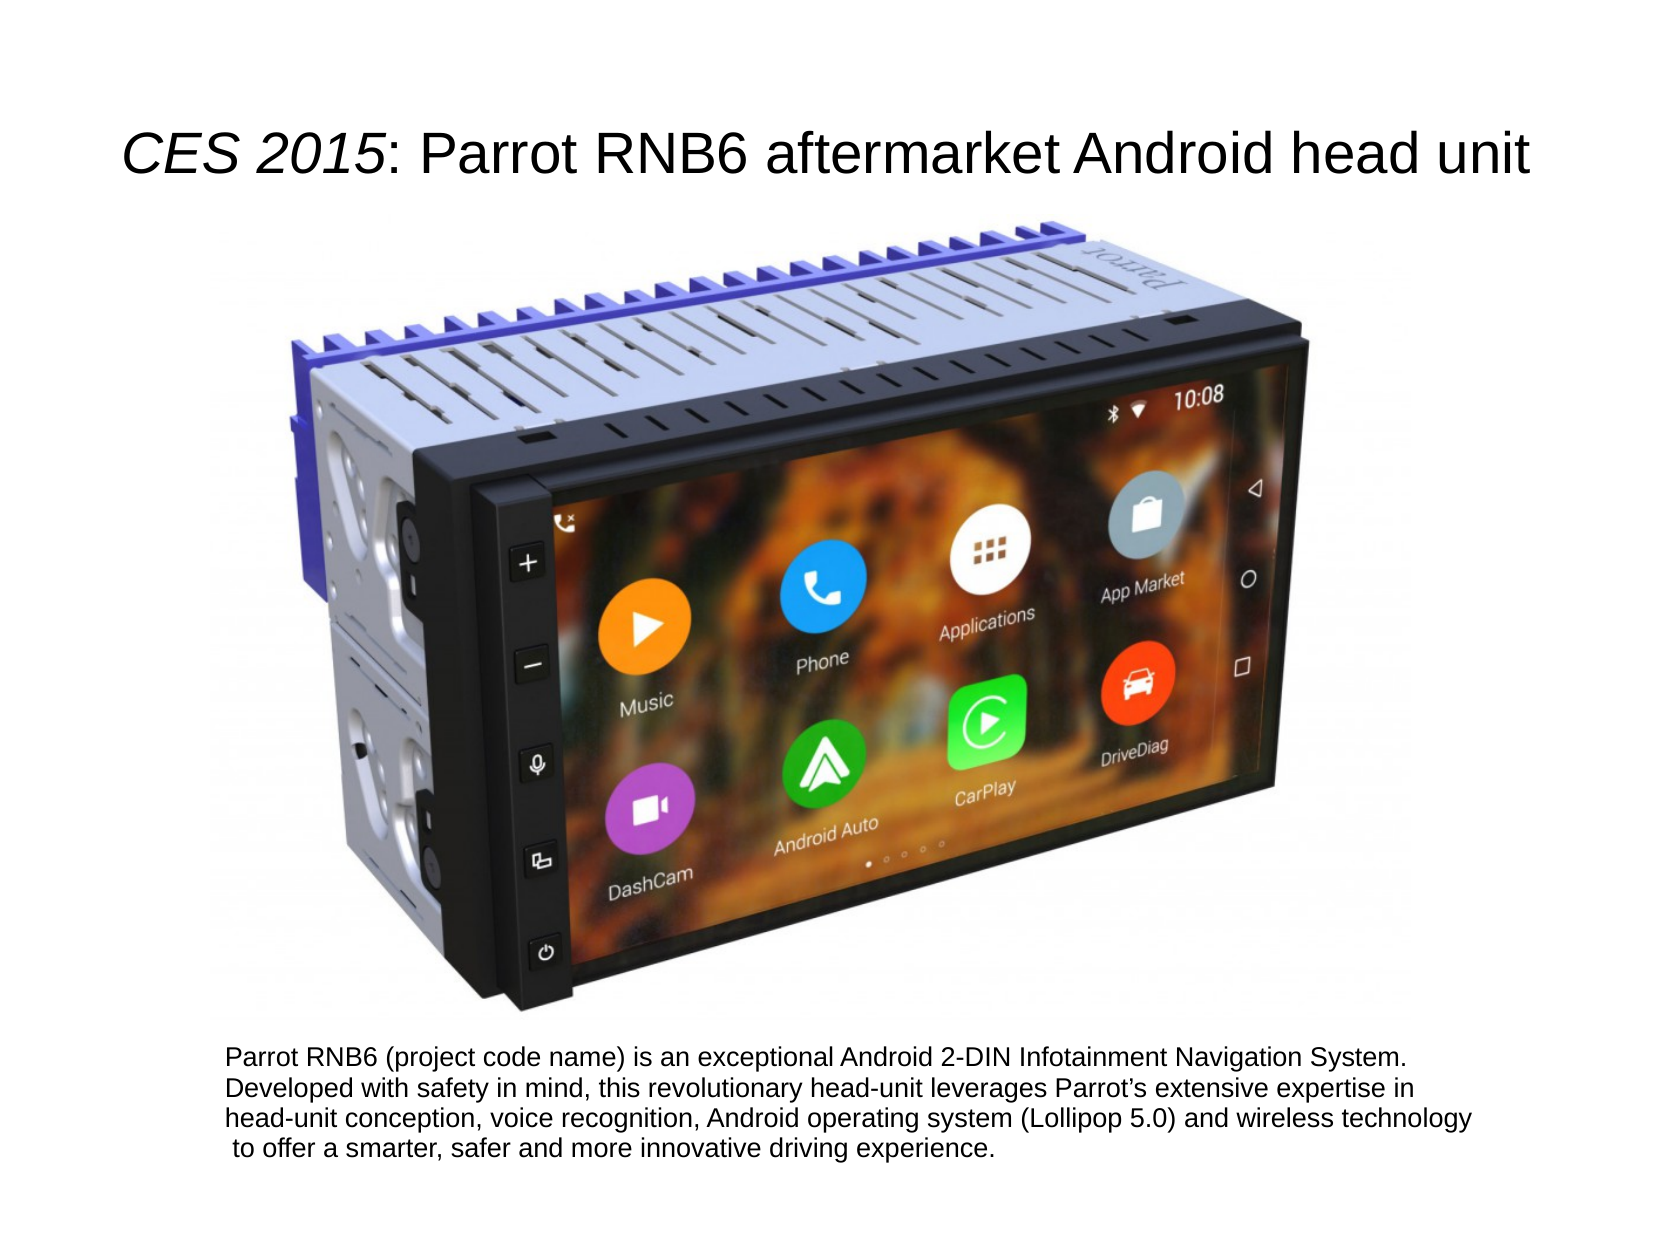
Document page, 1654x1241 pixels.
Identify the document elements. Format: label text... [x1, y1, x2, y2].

text_box Parrot RNB6 (project code name) is an exceptional Android 2-DIN Infotainment Navigation System. Developed with safety in mind, this revolutionary head-unit leverages Parrot’s extensive expertise in head-unit conception, voice recognition, Android operating system (Lollipop 5.0) and wireless technology to offer a smarter, safer and more innovative driving experience. [210, 1035, 1486, 1171]
title CES 2015: Parrot RNB6 aftermarket Android head unit [82, 49, 1571, 257]
picture [210, 214, 1411, 1021]
